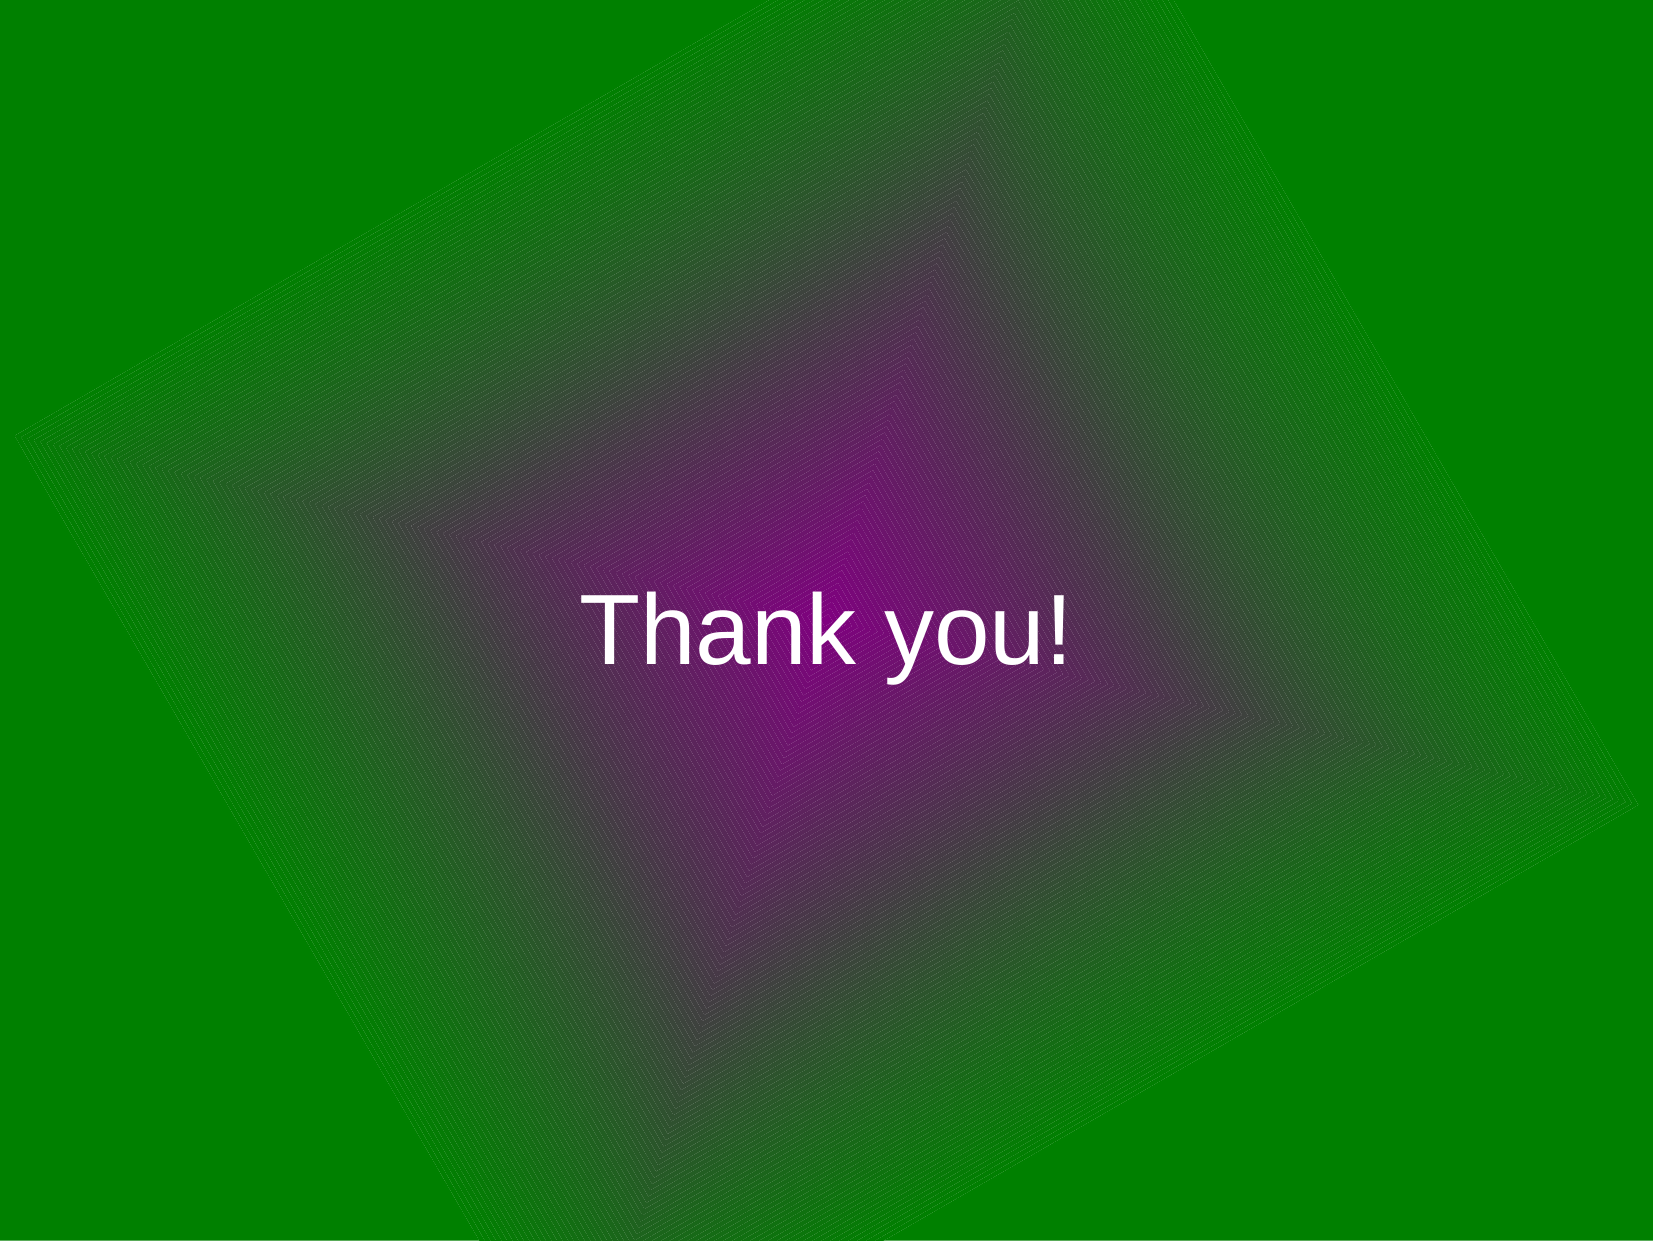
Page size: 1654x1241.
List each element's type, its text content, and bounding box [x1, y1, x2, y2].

subtitle Thank you! [82, 150, 1571, 1111]
